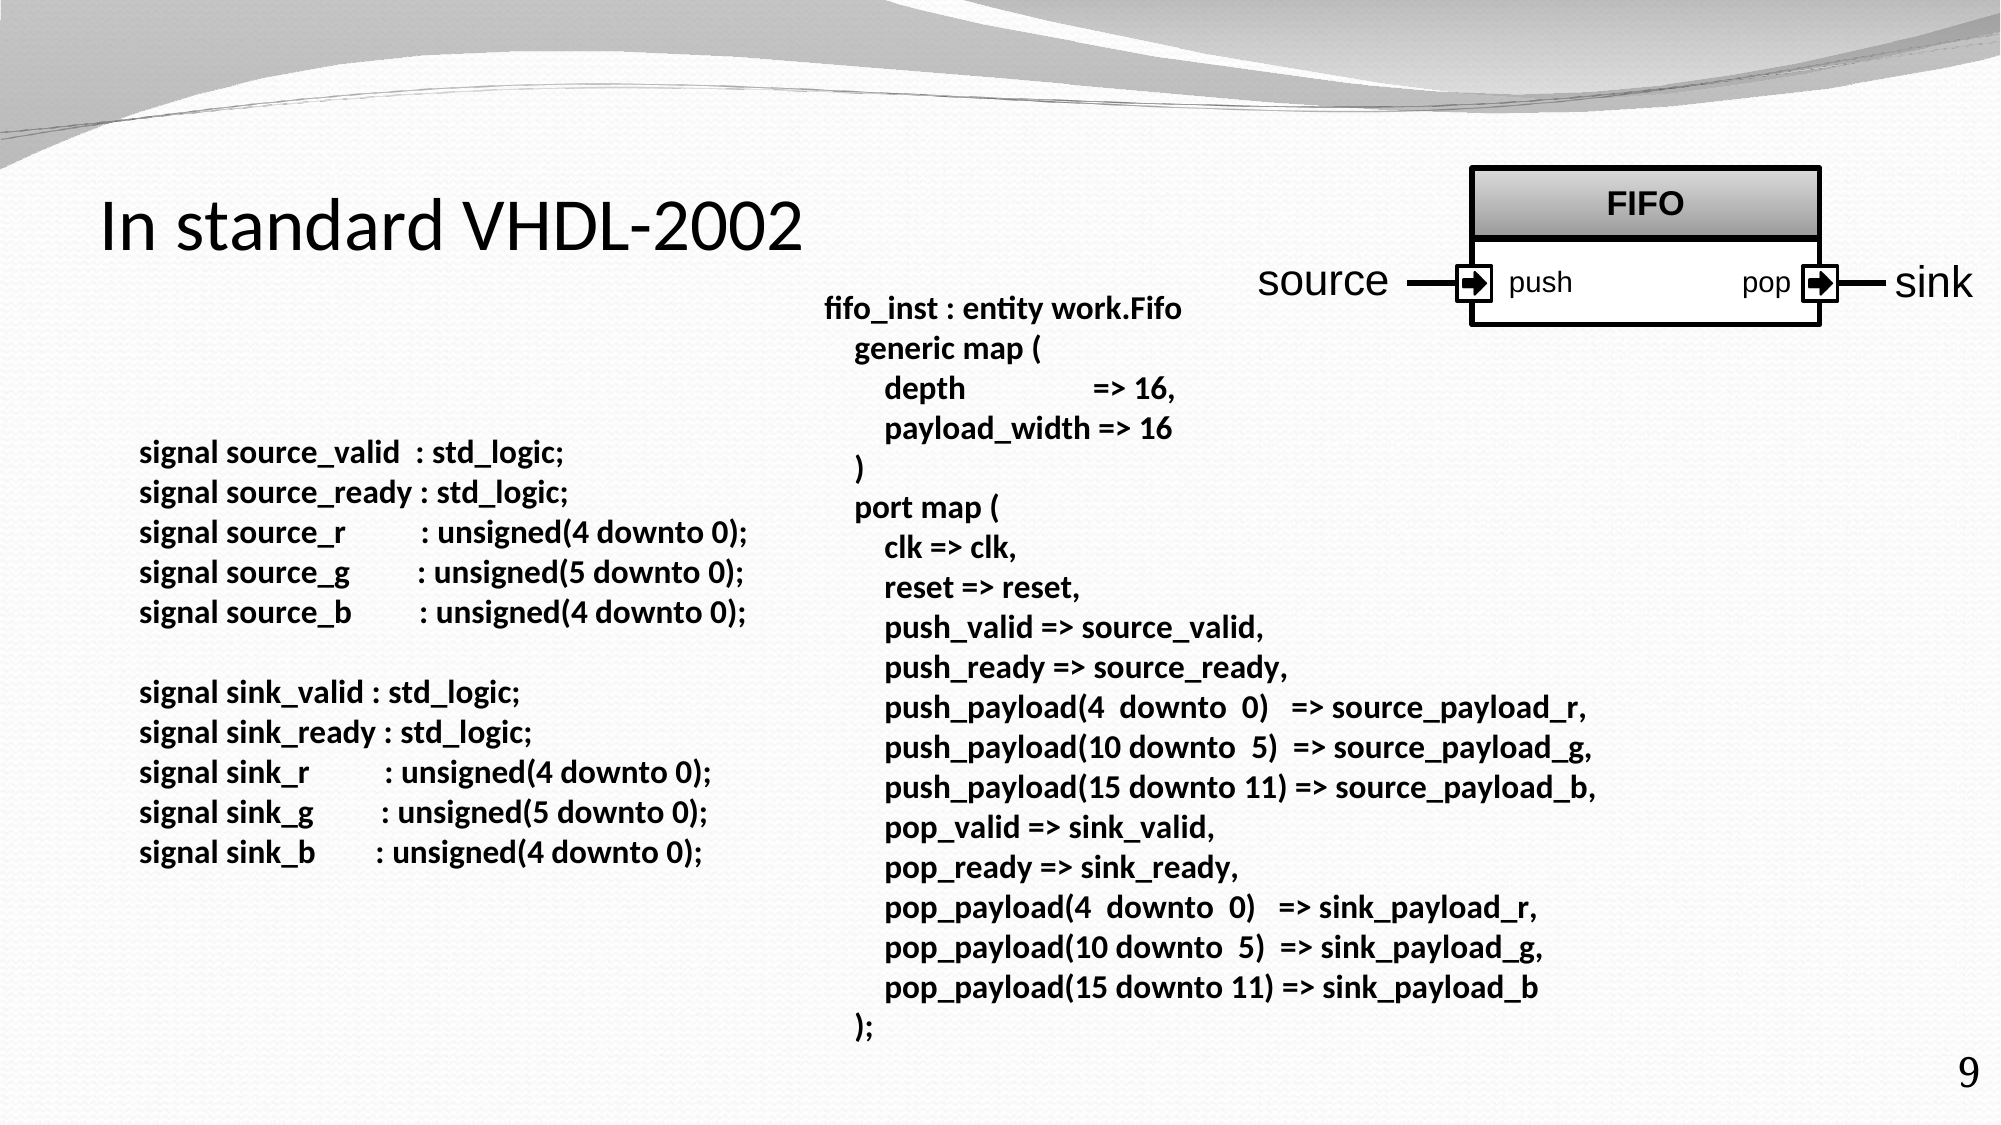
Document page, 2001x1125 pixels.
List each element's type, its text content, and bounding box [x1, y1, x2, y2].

text_box signal source_valid : std_logic; signal source_ready : std_logic; signal source_r : unsigned(4 downto 0); signal source_g : unsigned(5 downto 0); signal source_b : unsigned(4 downto 0); signal sink_valid : std_logic; signal sink_ready : std_logic; signal sink_r : unsigned(4 downto 0); signal sink_g : unsigned(5 downto 0); signal sink_b : unsigned(4 downto 0); [94, 423, 779, 934]
picture [0, 0, 2001, 1125]
text_box fifo_inst : entity work.Fifo generic map ( depth => 16, payload_width => 16 ) port map ( clk => clk, reset => reset, push_valid => source_valid, push_ready => source_ready, push_payload(4 downto 0) => source_payload_r, push_payload(10 downto 5) => source_payload_g, push_payload(15 downto 11) => source_payload_b, pop_valid => sink_valid, pop_ready => sink_ready, pop_payload(4 downto 0) => sink_payload_r, pop_payload(10 downto 5) => sink_payload_g, pop_payload(15 downto 11) => sink_payload_b ); [779, 278, 1928, 1125]
title In standard VHDL-2002 [99, 78, 1985, 266]
text_box <numéro> [1813, 1042, 1981, 1103]
